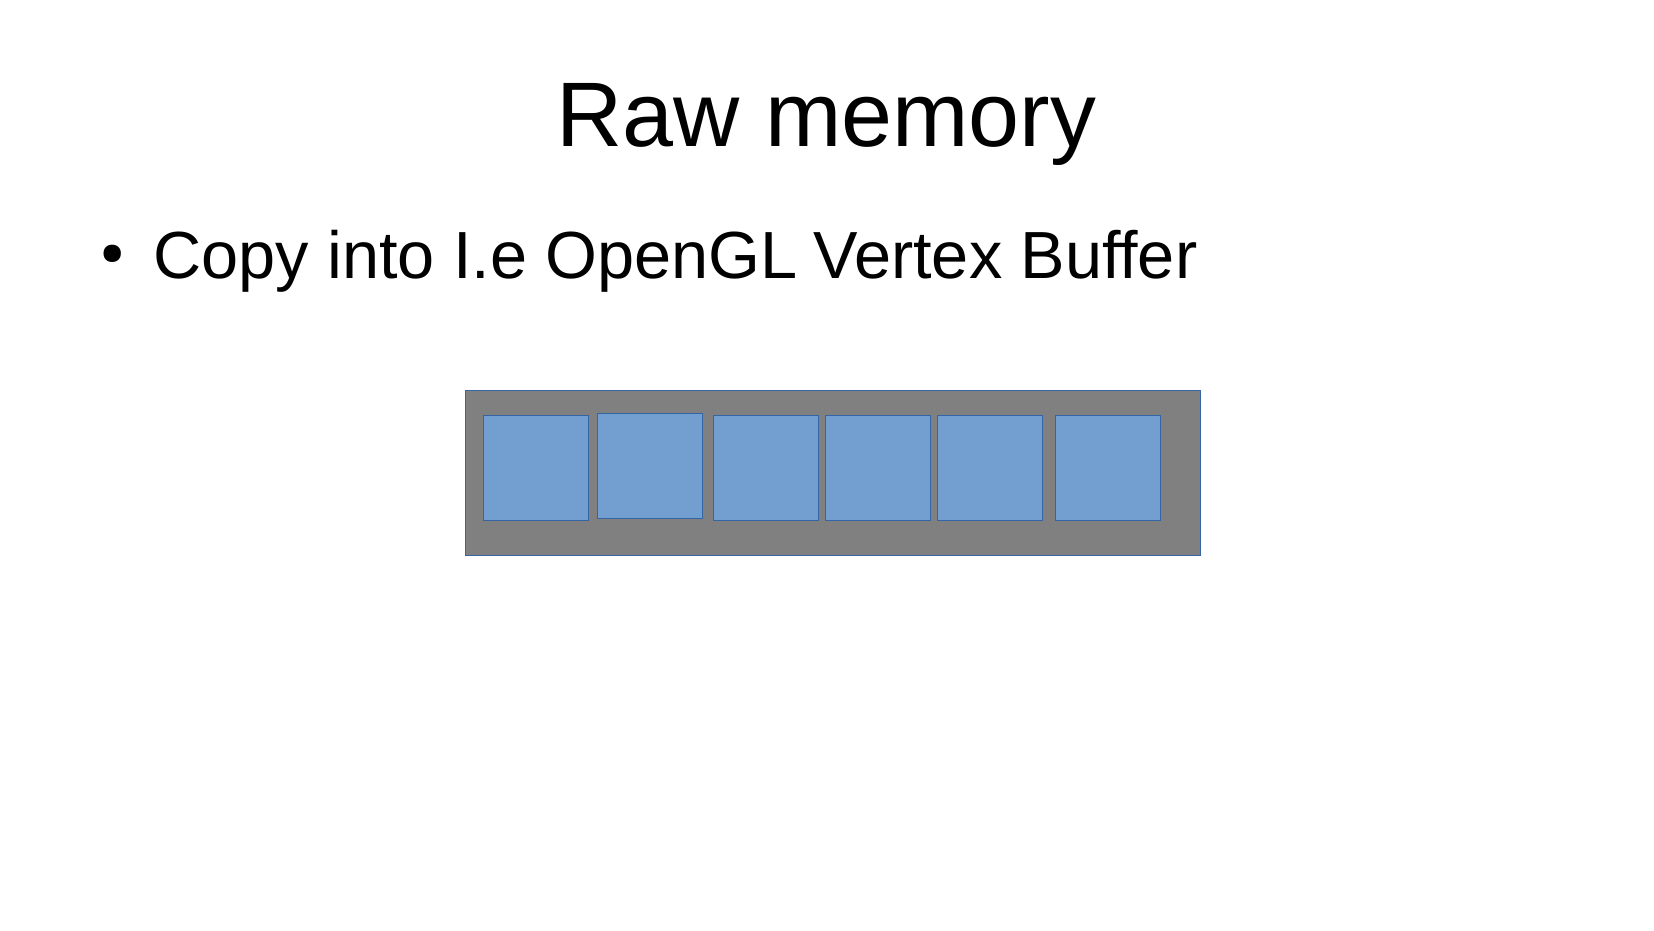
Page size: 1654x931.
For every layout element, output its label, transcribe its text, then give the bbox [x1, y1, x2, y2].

text_box [825, 415, 931, 521]
text_box [713, 415, 819, 521]
text_box [597, 413, 703, 519]
list Copy into I.e OpenGL Vertex Buffer [82, 217, 1571, 758]
text_box [483, 415, 589, 521]
text_box [937, 415, 1043, 521]
text_box [1055, 415, 1161, 521]
title Raw memory [82, 37, 1571, 193]
